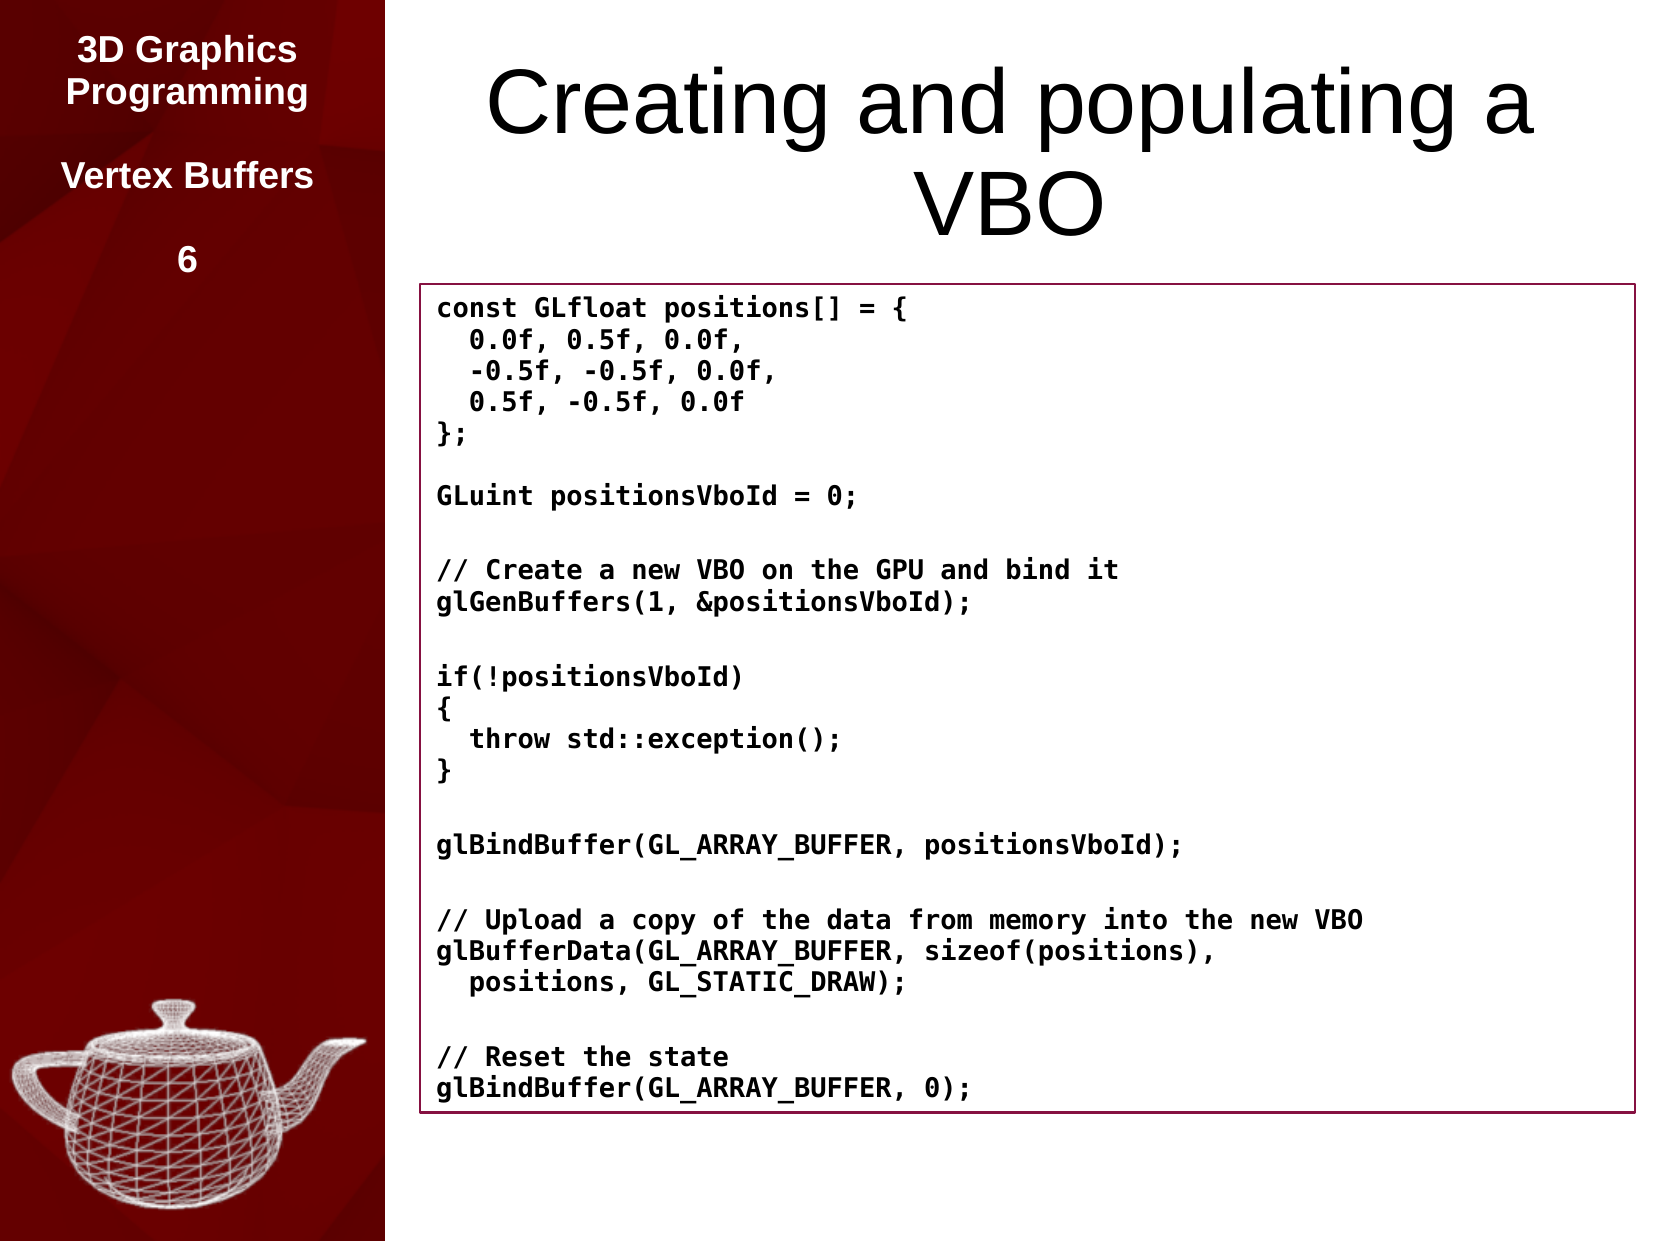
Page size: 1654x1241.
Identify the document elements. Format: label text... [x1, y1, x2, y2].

text_box const GLfloat positions[] = { 0.0f, 0.5f, 0.0f, -0.5f, -0.5f, 0.0f, 0.5f, -0.5f, 0.0f }; GLuint positionsVboId = 0; // Create a new VBO on the GPU and bind it glGenBuffers(1, &positionsVboId); if(!positionsVboId) { throw std::exception(); } glBindBuffer(GL_ARRAY_BUFFER, positionsVboId); // Upload a copy of the data from memory into the new VBO glBufferData(GL_ARRAY_BUFFER, sizeof(positions), positions, GL_STATIC_DRAW); // Reset the state glBindBuffer(GL_ARRAY_BUFFER, 0); [420, 283, 1636, 1113]
picture [0, 0, 385, 1241]
title Creating and populating a VBO [450, 49, 1571, 257]
